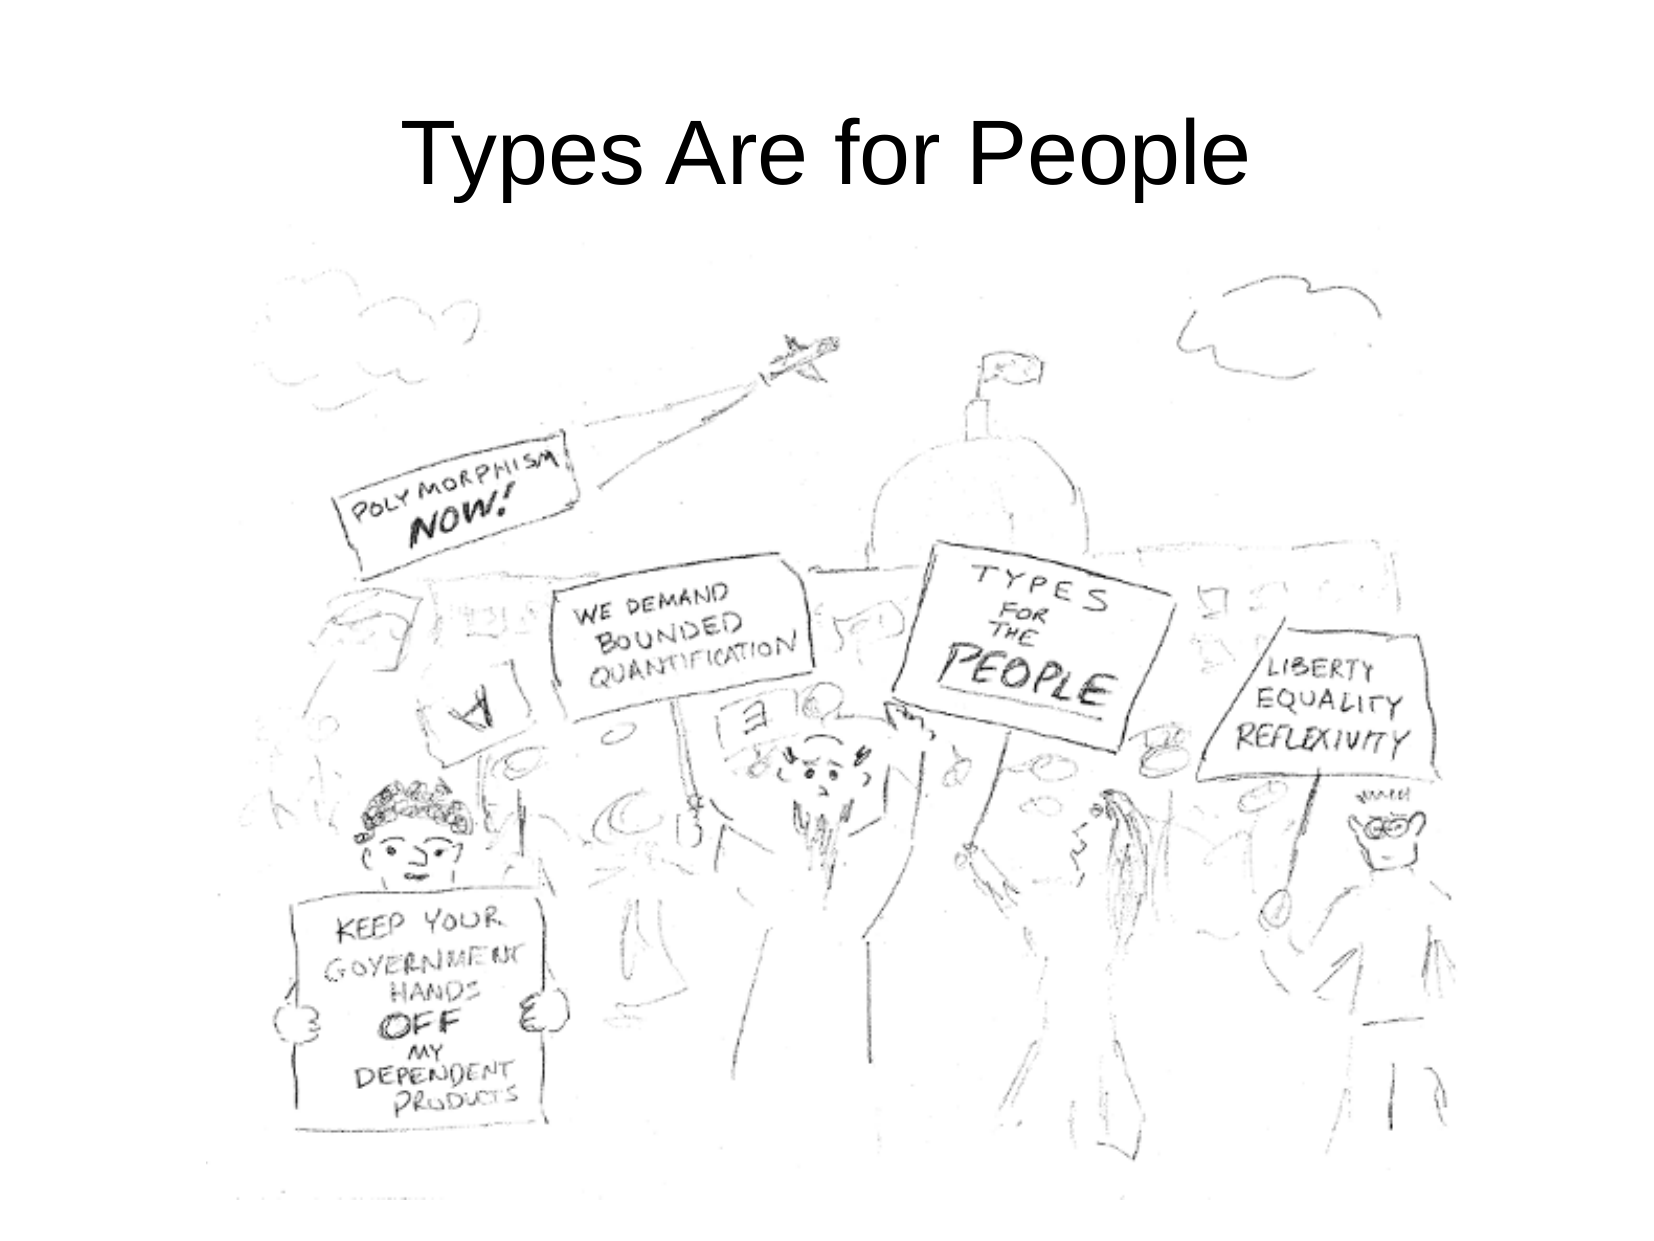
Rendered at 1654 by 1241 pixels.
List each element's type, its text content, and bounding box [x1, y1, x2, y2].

picture [206, 224, 1462, 1201]
title Types Are for People [82, 49, 1571, 257]
